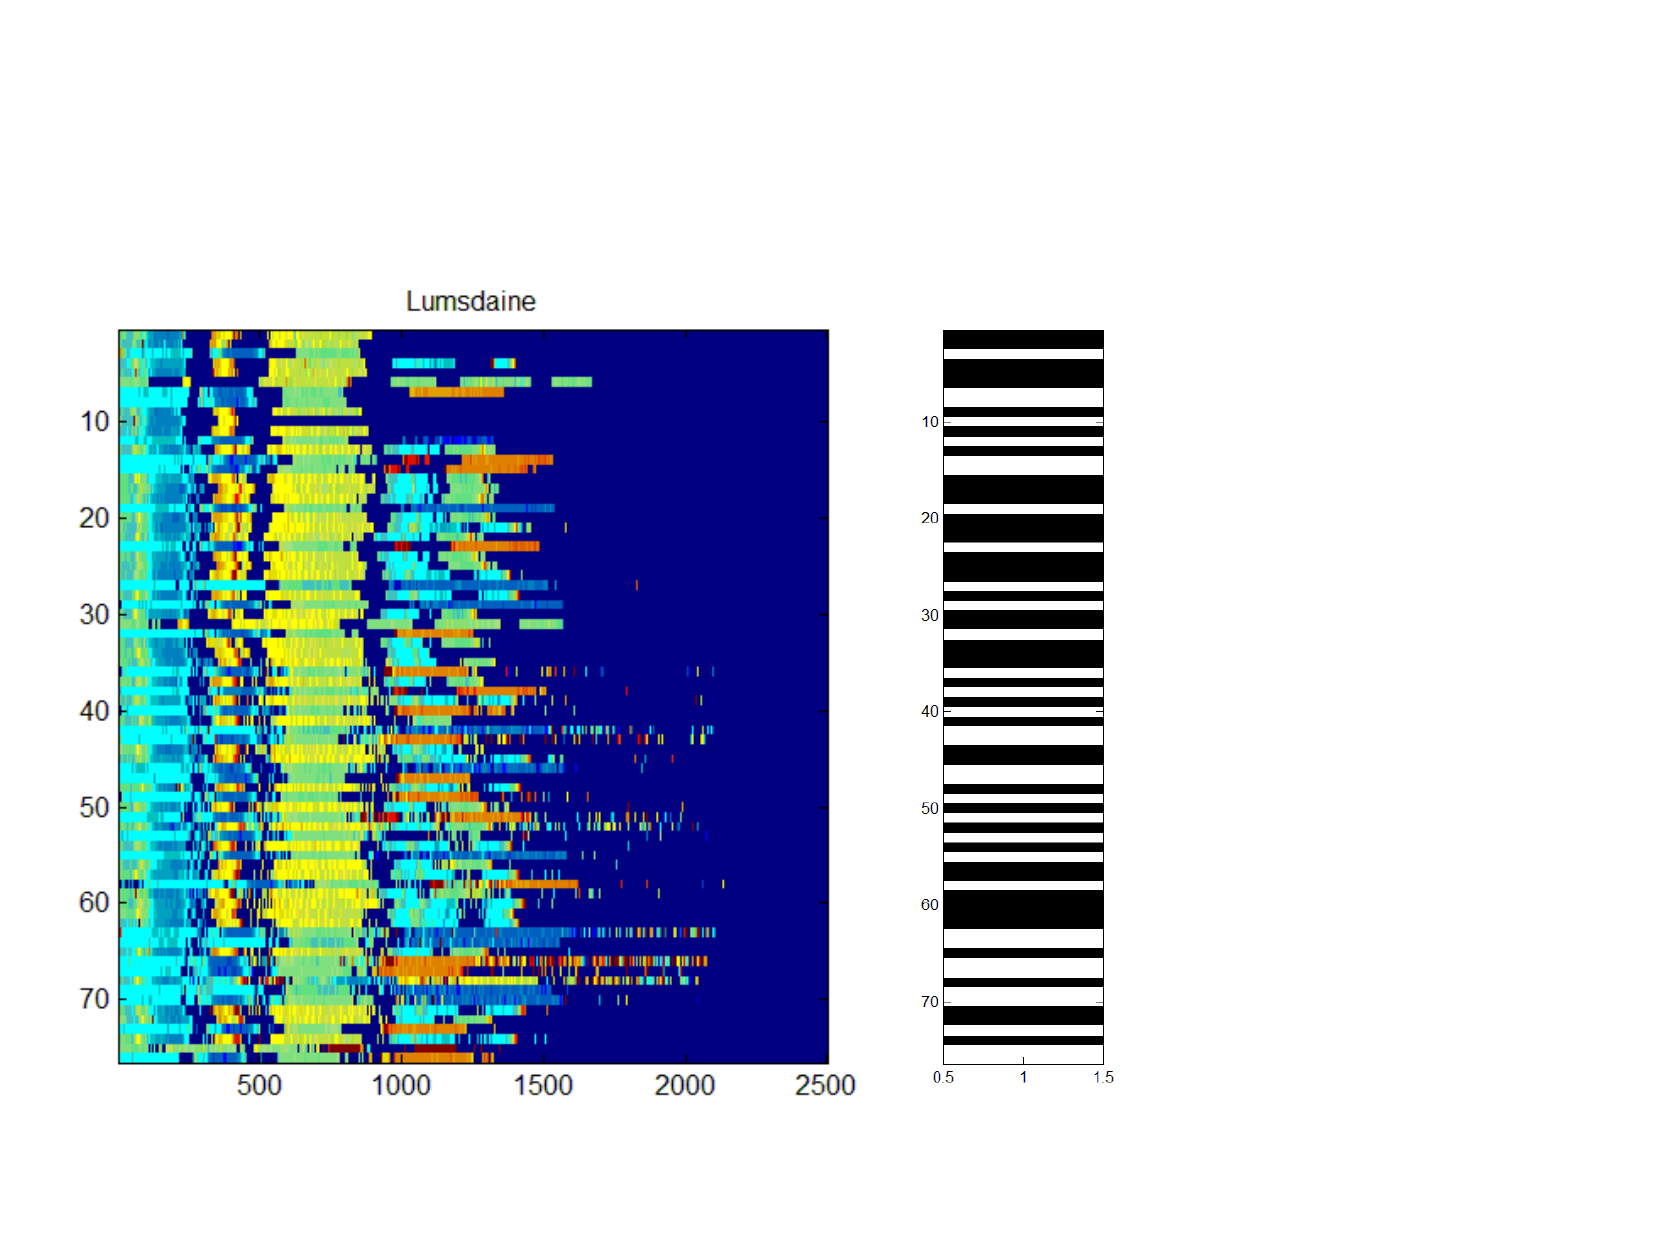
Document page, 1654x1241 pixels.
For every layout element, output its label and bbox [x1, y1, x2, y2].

picture [0, 262, 1276, 1163]
